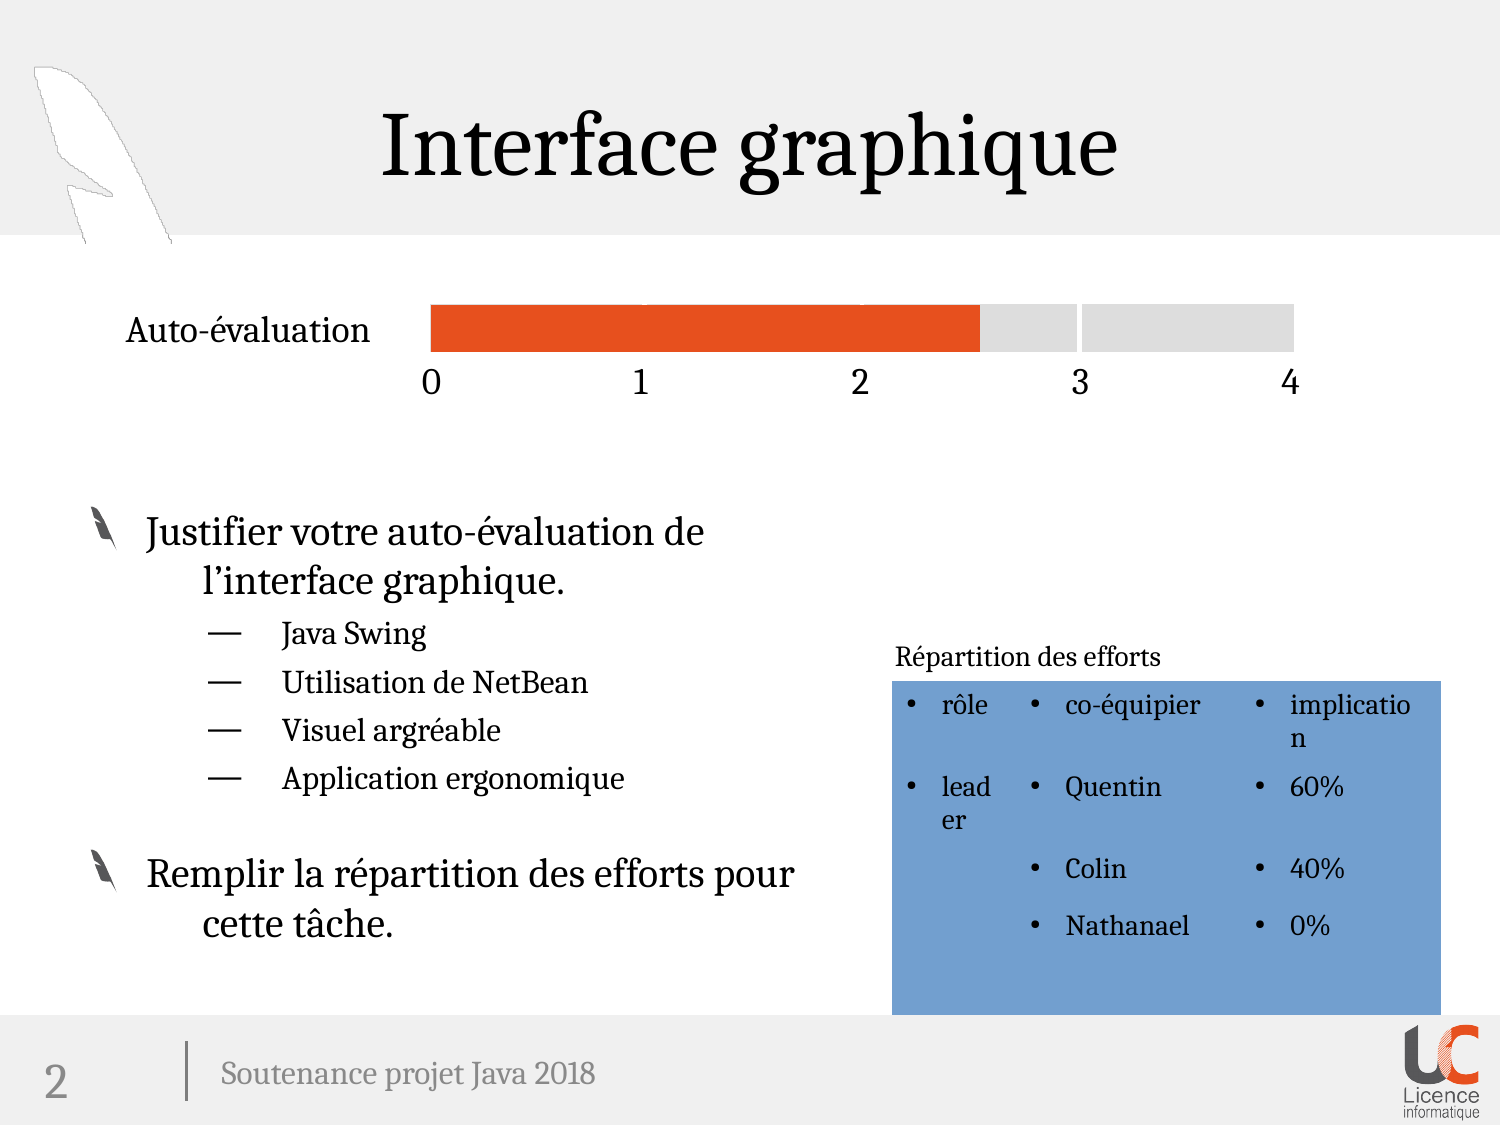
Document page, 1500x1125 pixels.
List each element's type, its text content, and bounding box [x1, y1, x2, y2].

list Justifier votre auto-évaluation de l’interface graphique. Java Swing Utilisation de NetBean Visuel argréable Application ergonomique Remplir la répartition des efforts pour cette tâche. [75, 444, 869, 1005]
table_cell [892, 901, 1016, 958]
table_header implication [1240, 681, 1441, 763]
picture [1398, 1020, 1484, 1122]
table_cell [892, 958, 1016, 1015]
title Interface graphique [75, 45, 1426, 233]
picture [29, 63, 187, 244]
text_box [431, 305, 980, 352]
text_box <numéro> [29, 1041, 160, 1102]
table_cell [1016, 958, 1240, 1015]
text_box Répartition des efforts [879, 630, 1237, 681]
table_cell Quentin [1016, 763, 1240, 844]
table_cell 60% [1240, 763, 1441, 844]
text_box Soutenance projet Java 2018 [206, 1041, 939, 1102]
table_header co-équipier [1016, 681, 1240, 763]
table_header rôle [892, 681, 1016, 763]
table_cell 0% [1240, 901, 1441, 958]
table_cell [892, 844, 1016, 901]
table_cell Colin [1016, 844, 1240, 901]
table_cell Nathanael [1016, 901, 1240, 958]
table_cell 40% [1240, 844, 1441, 901]
table_cell [1240, 958, 1441, 1015]
table_cell leader [892, 763, 1016, 844]
